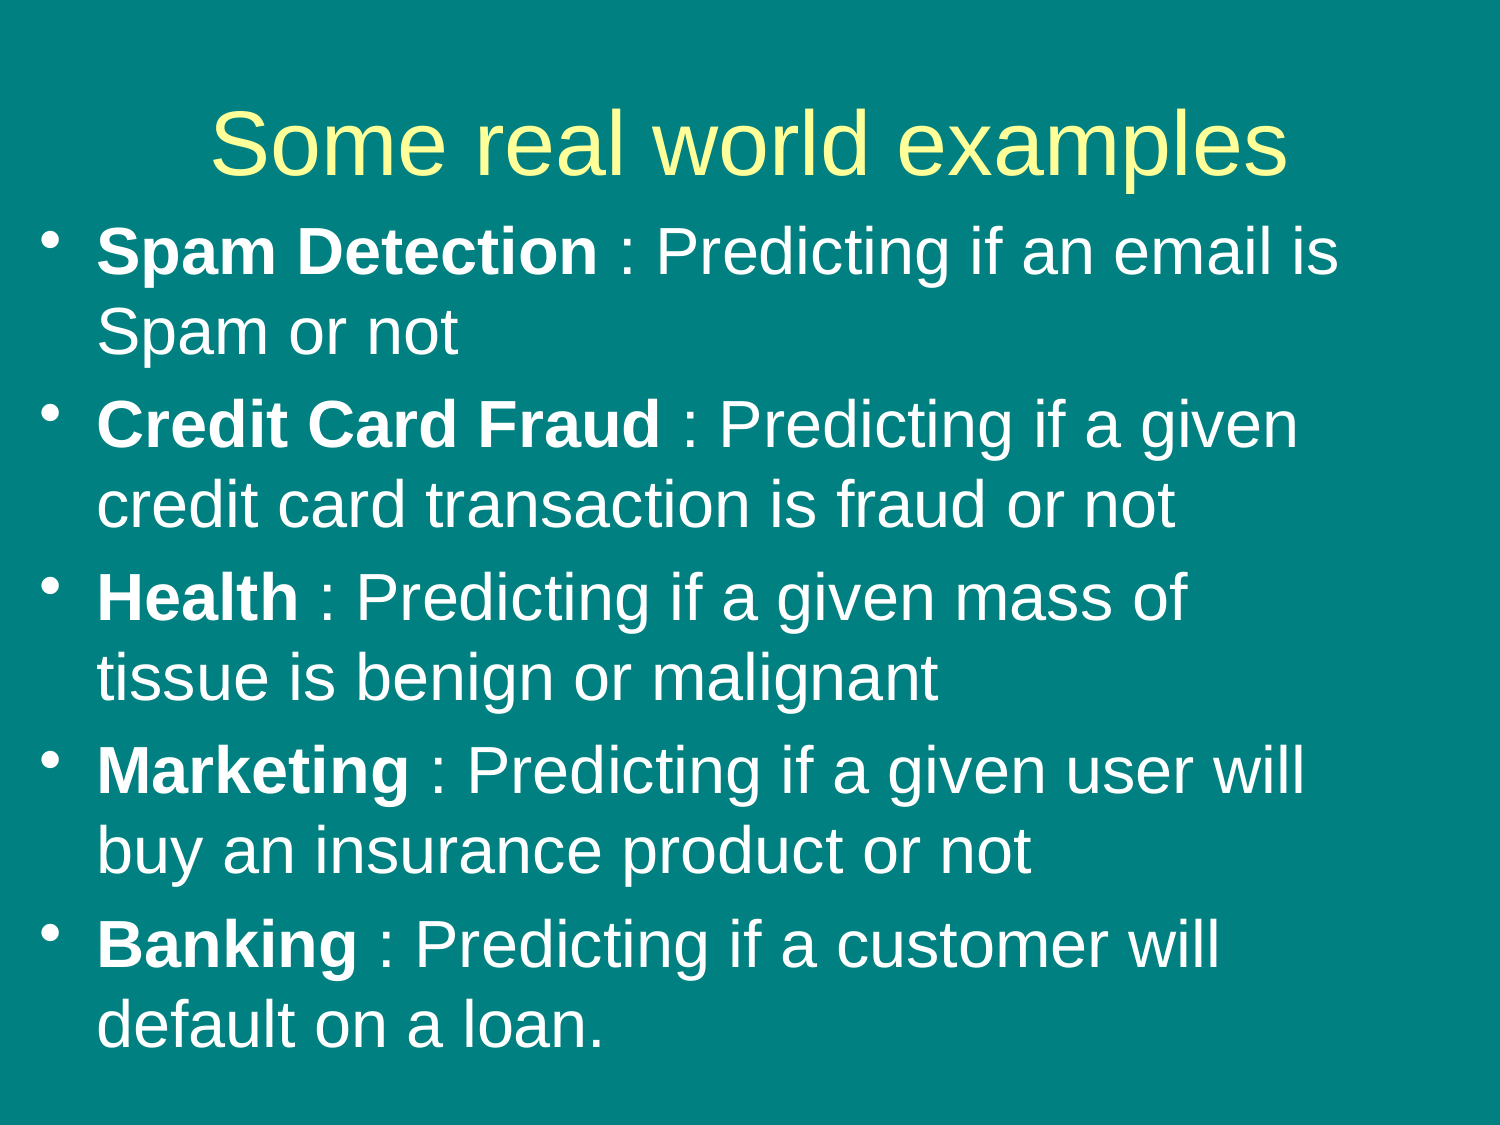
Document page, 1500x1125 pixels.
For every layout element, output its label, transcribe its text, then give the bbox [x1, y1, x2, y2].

title Some real world examples [75, 45, 1425, 233]
list Spam Detection : Predicting if an email is Spam or not Credit Card Fraud : Predicting if a given credit card transaction is fraud or not Health : Predicting if a given mass of tissue is benign or malignant Marketing : Predicting if a given user will buy an insurance product or not Banking : Predicting if a customer will default on a loan. [24, 200, 1375, 943]
